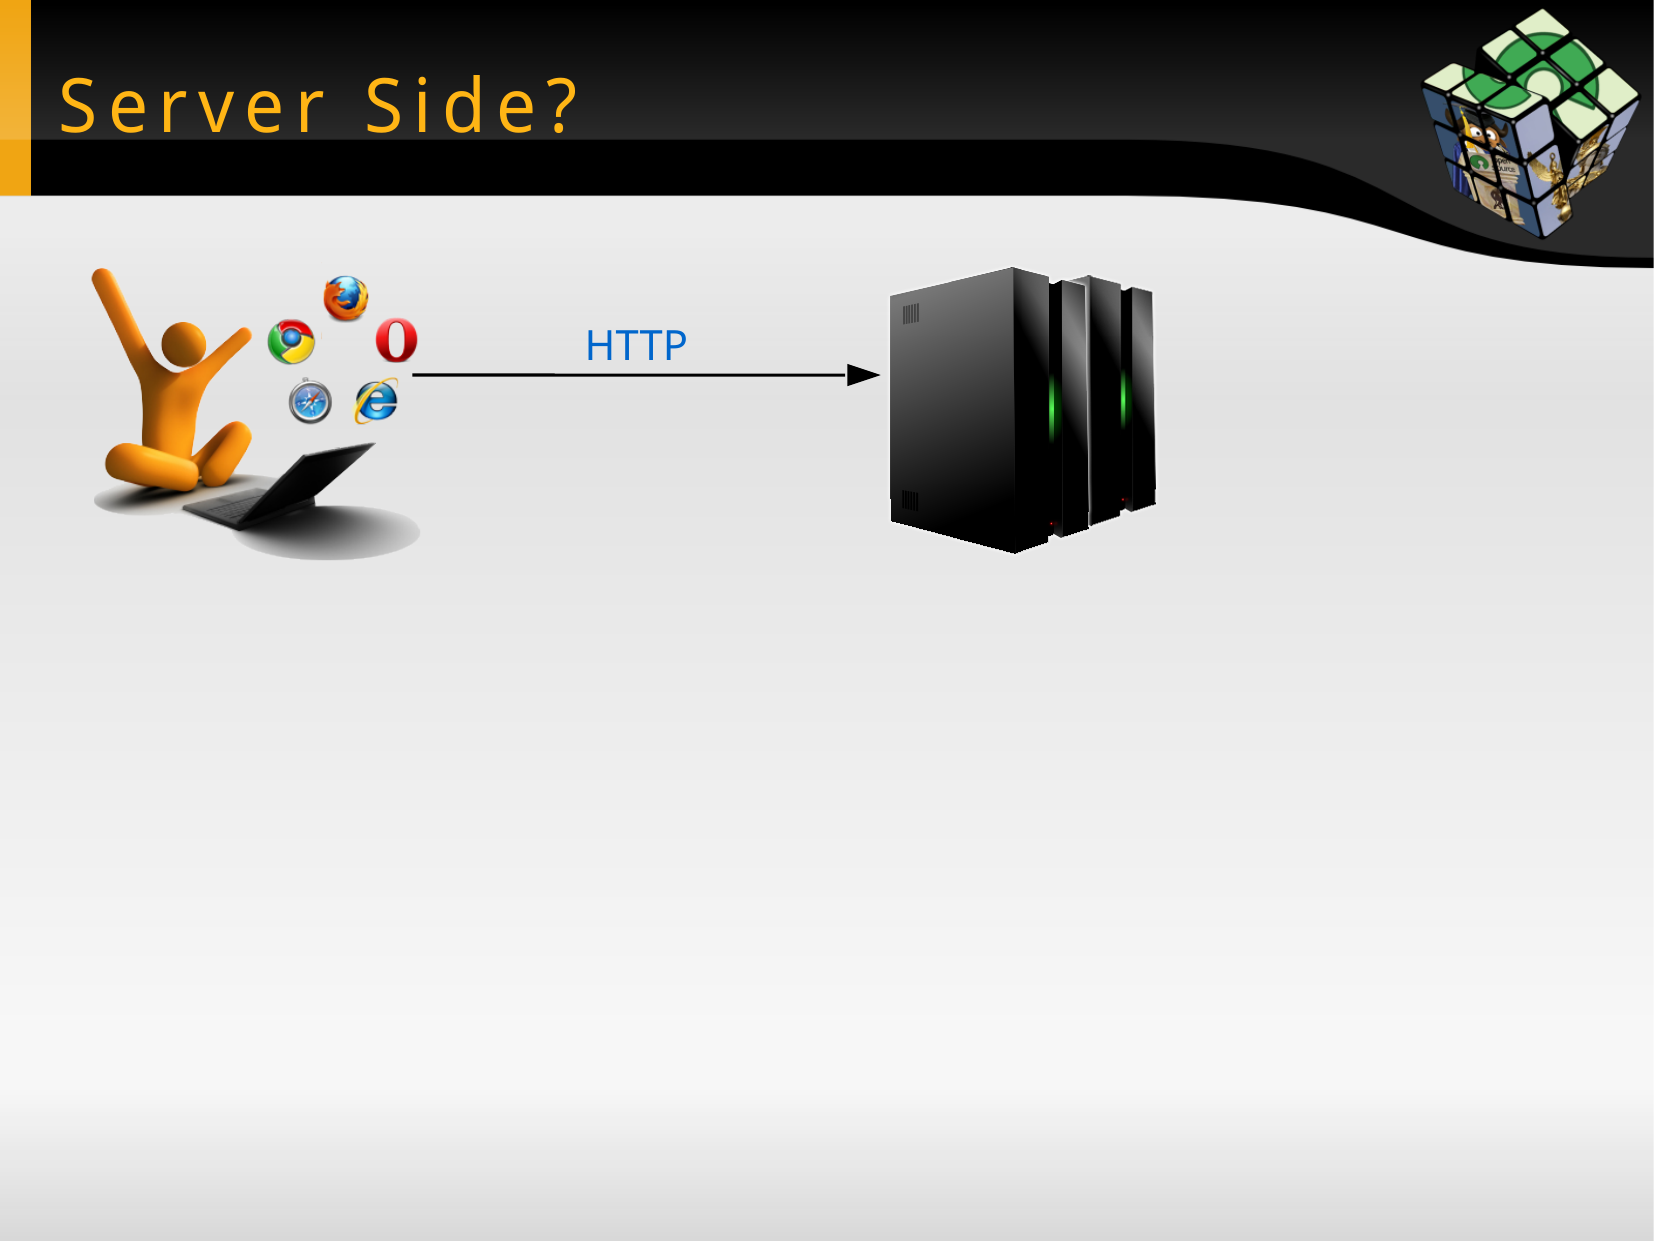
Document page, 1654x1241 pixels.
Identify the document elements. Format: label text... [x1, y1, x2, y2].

title Server Side? [59, 29, 1270, 178]
text_box HTTP [569, 307, 703, 370]
picture [0, 0, 1654, 1241]
